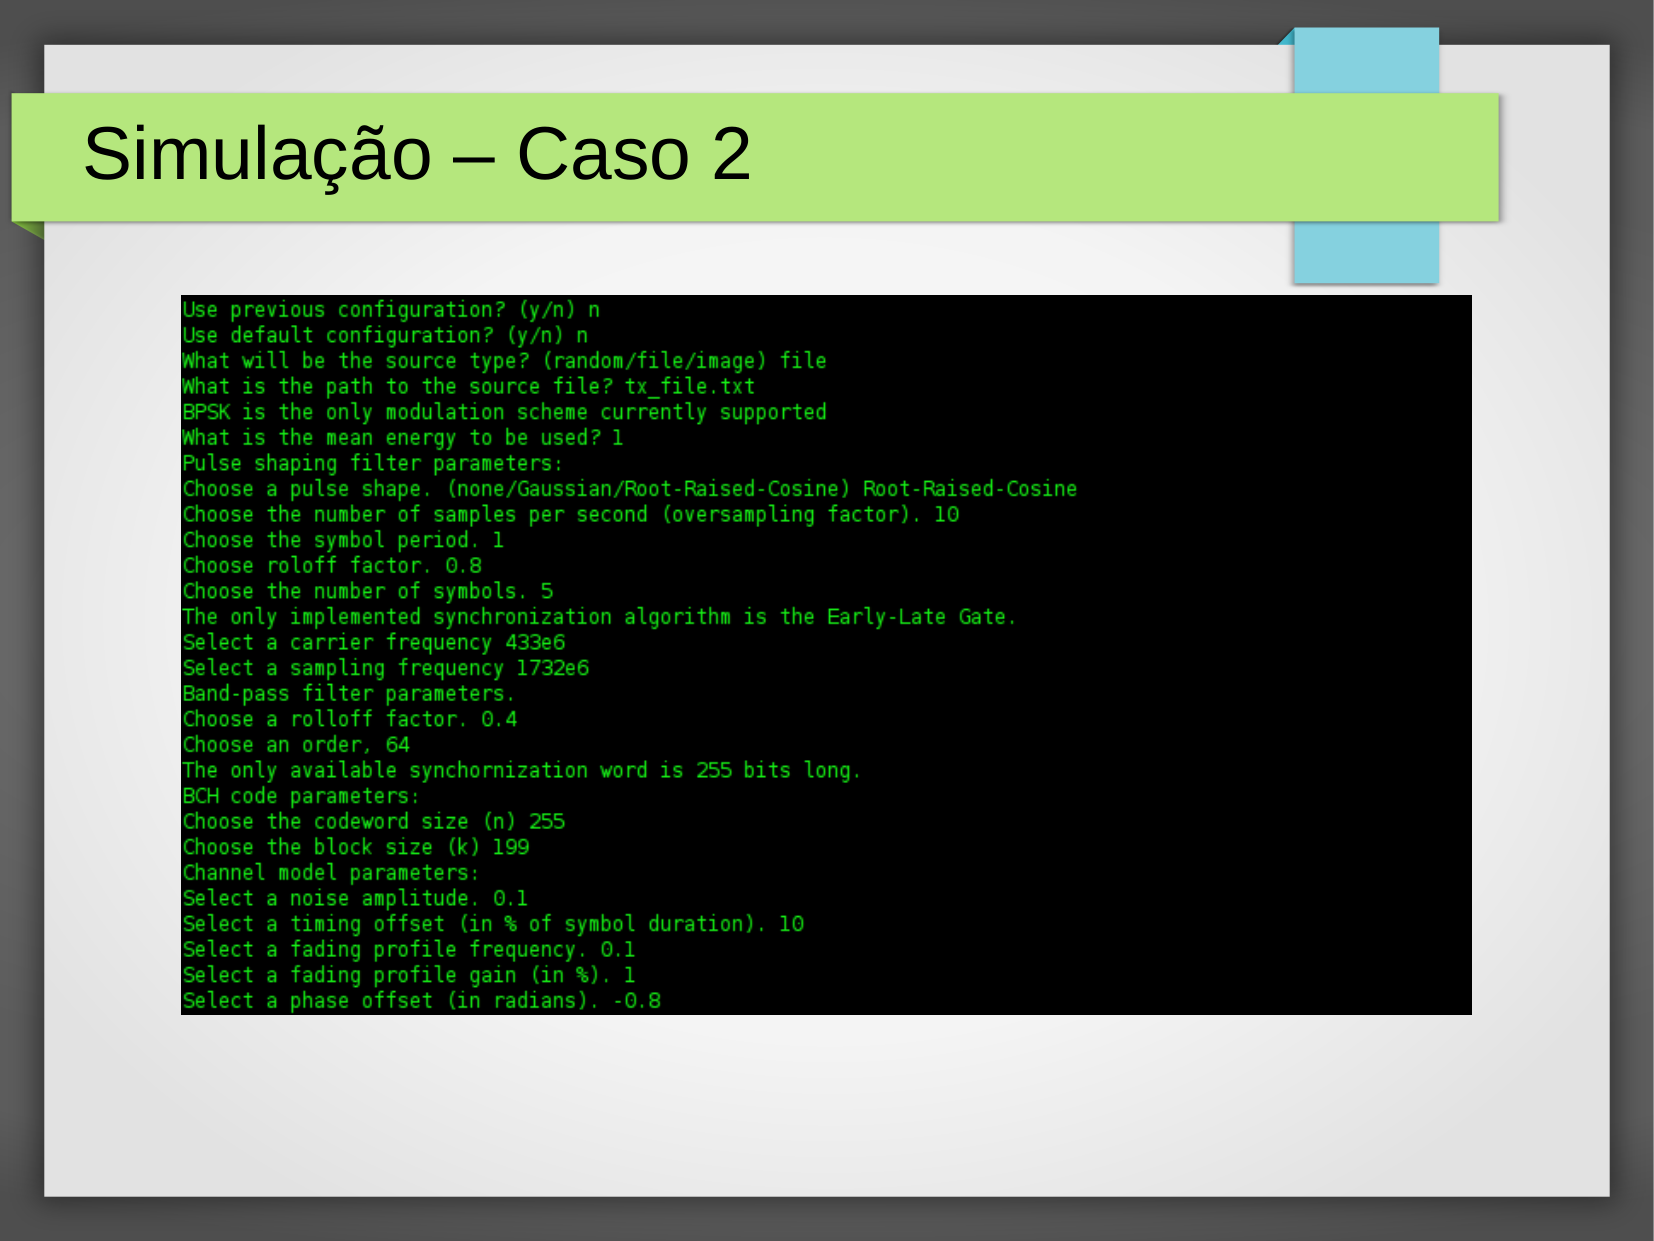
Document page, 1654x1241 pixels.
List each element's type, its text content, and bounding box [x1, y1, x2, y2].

title Simulação – Caso 2 [82, 94, 1264, 213]
picture [0, 0, 1654, 1241]
